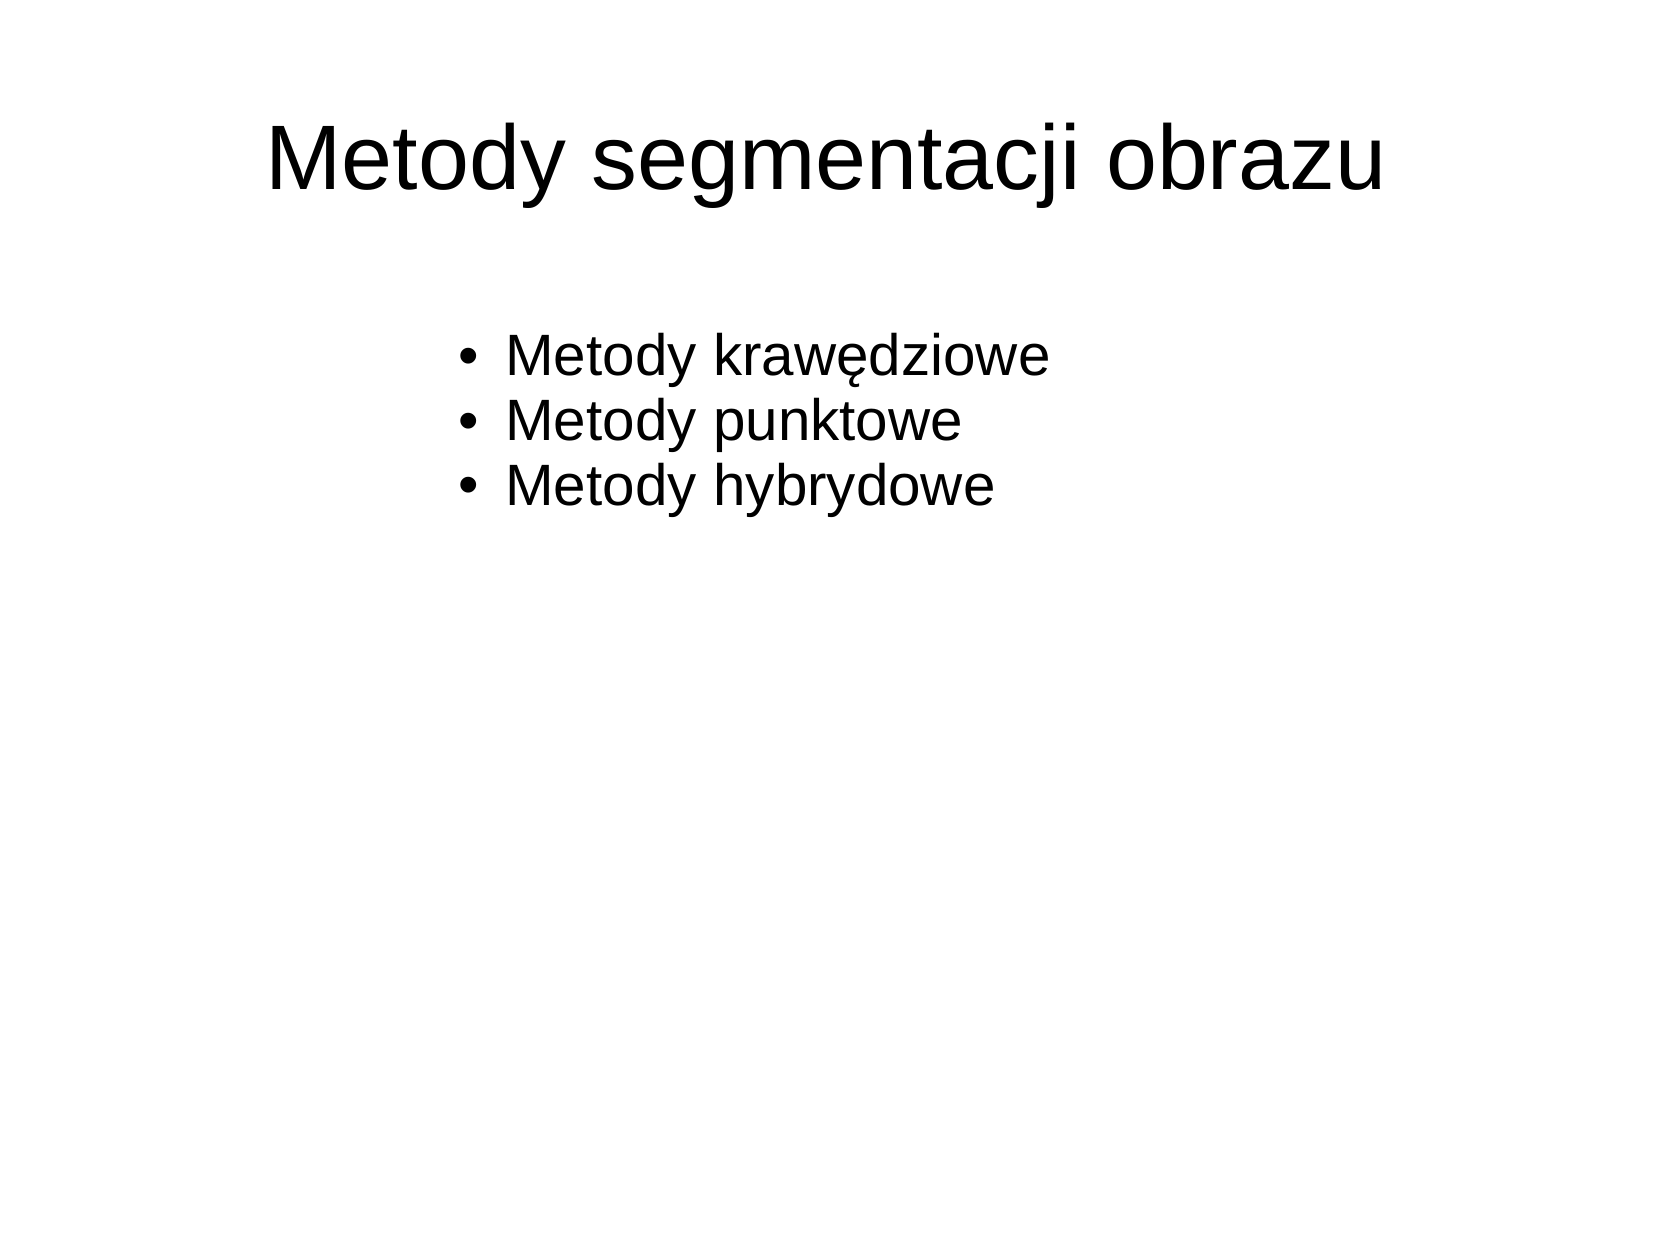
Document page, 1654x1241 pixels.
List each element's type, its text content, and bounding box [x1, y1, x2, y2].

title Metody segmentacji obrazu [82, 49, 1571, 257]
text_box Metody krawędziowe Metody punktowe Metody hybrydowe [443, 315, 1077, 656]
